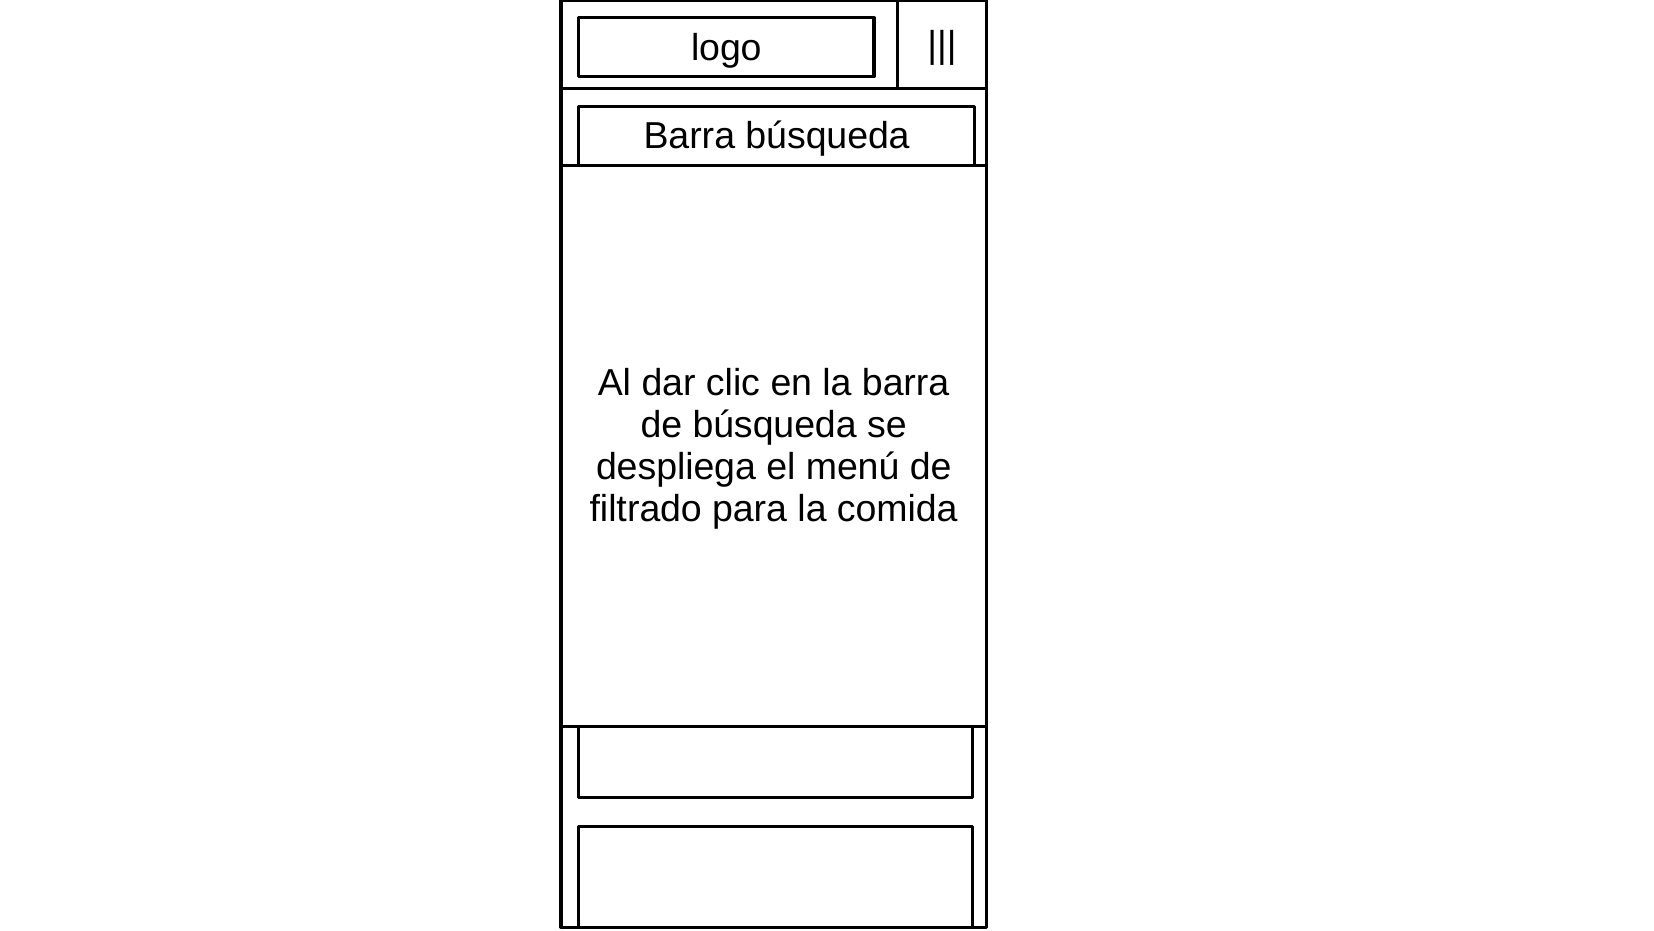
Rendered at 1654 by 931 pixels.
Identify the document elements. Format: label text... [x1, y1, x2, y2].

text_box [561, 0, 987, 165]
text_box Al dar clic en la barra de búsqueda se despliega el menú de filtrado para la comida [561, 165, 987, 727]
text_box comida [578, 727, 973, 798]
text_box [561, 727, 987, 928]
text_box Barra búsqueda [578, 106, 975, 165]
text_box logo [578, 17, 875, 77]
text_box ||| [897, 0, 987, 89]
